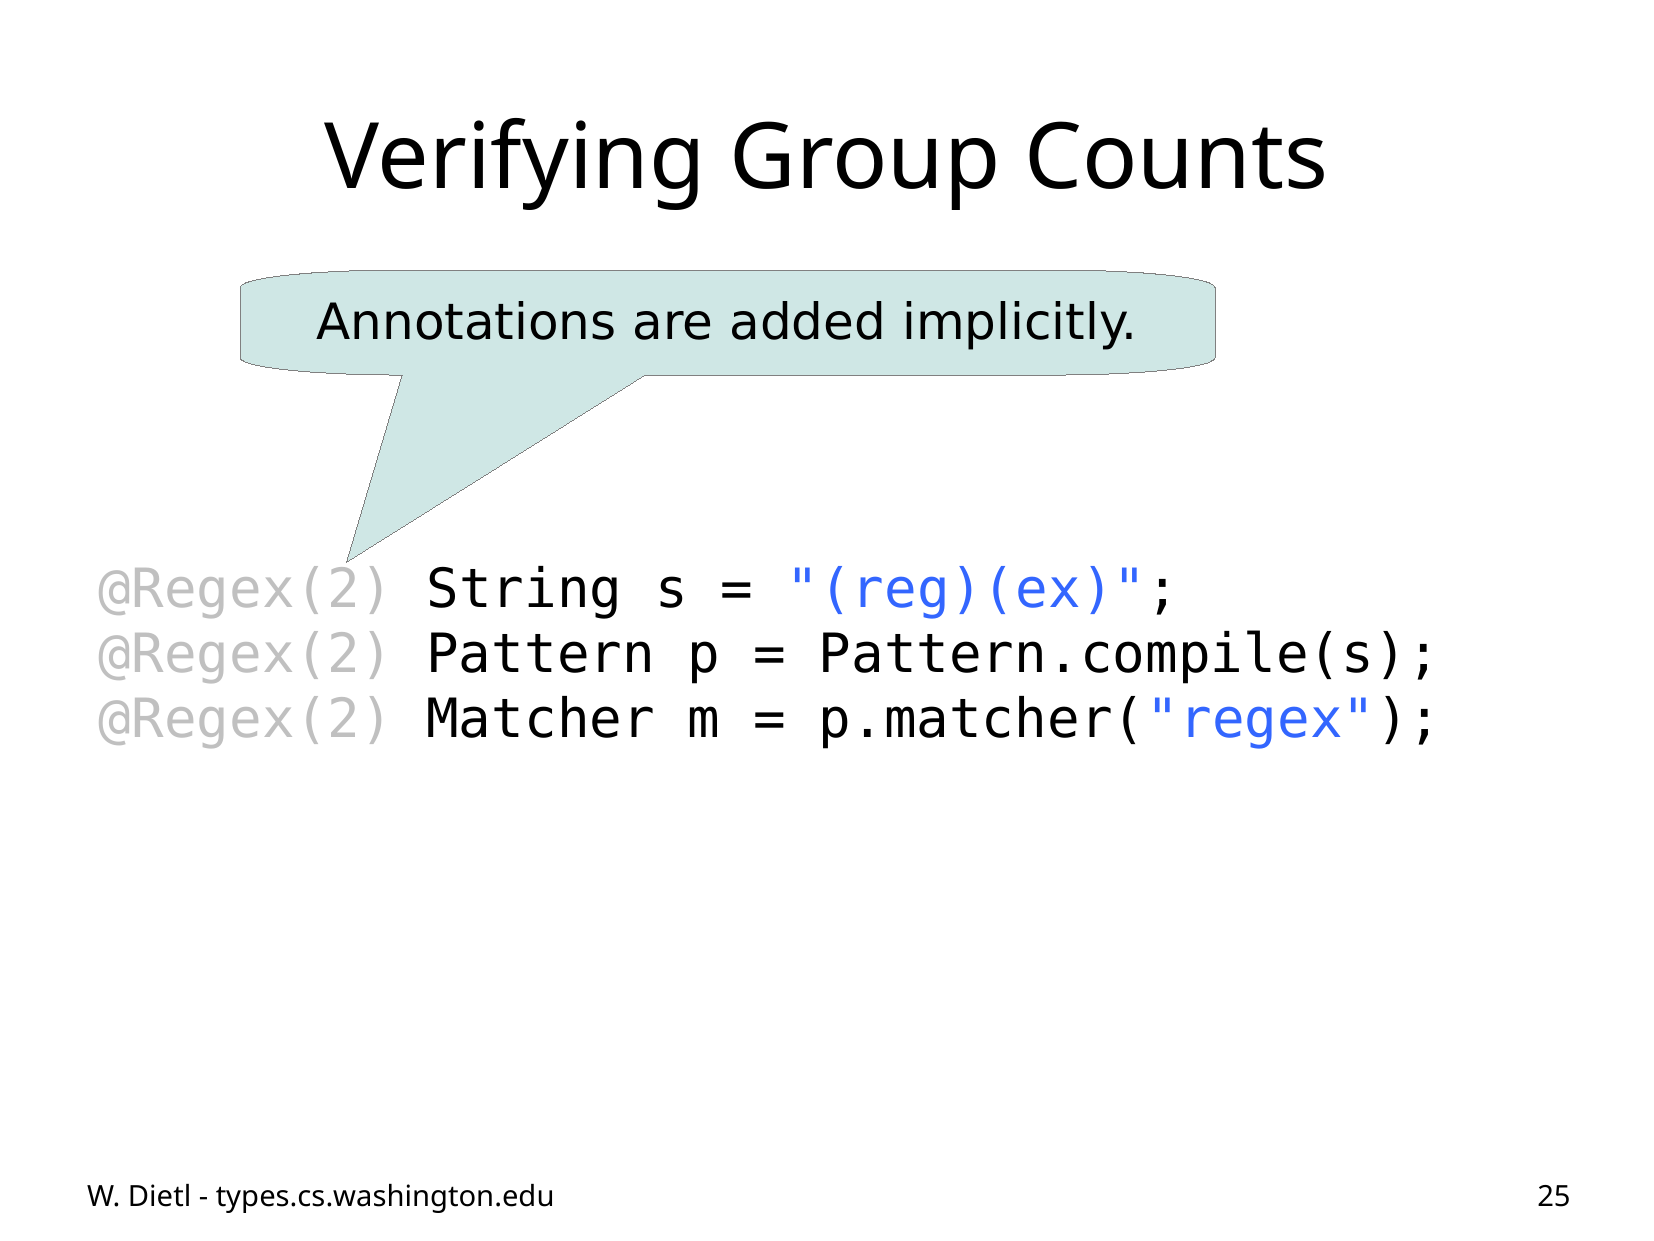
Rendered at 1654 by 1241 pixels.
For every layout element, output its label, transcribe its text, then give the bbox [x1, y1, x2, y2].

title Verifying Group Counts [82, 49, 1571, 257]
text_box @Regex(2) String s = "(reg)(ex)"; @Regex(2) Pattern p = Pattern.compile(s); @Regex(2) Matcher m = p.matcher("regex"); [84, 545, 1465, 756]
text_box Annotations are added implicitly. [240, 270, 1216, 563]
